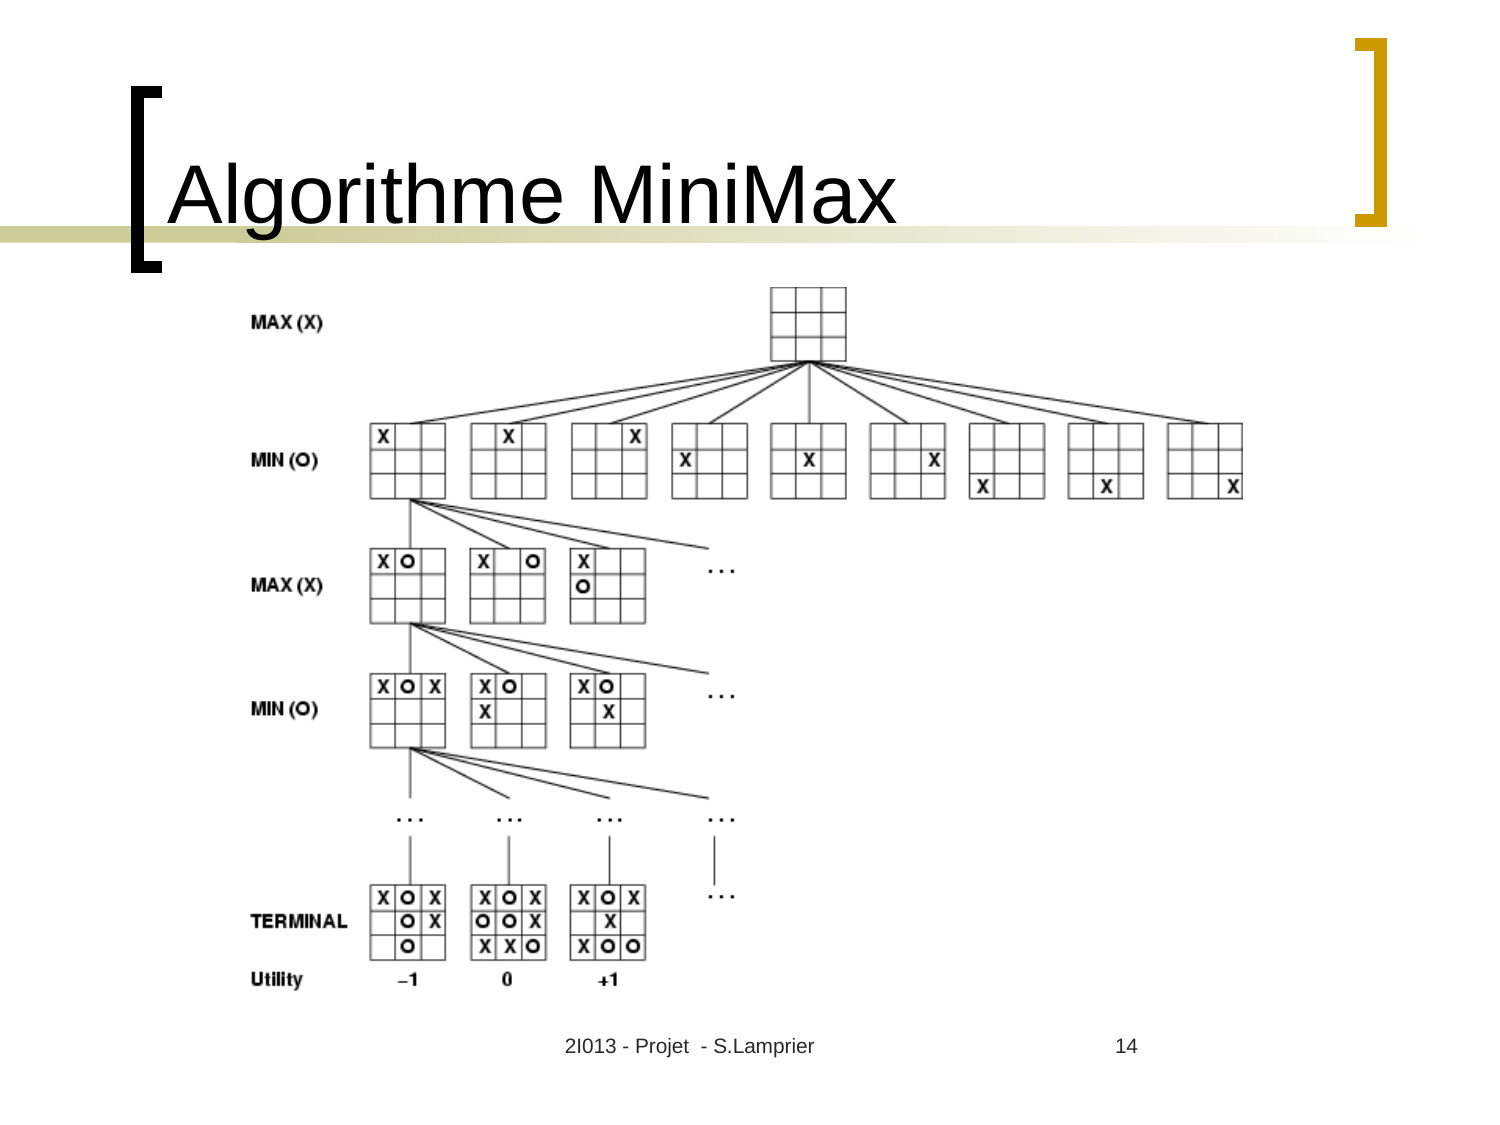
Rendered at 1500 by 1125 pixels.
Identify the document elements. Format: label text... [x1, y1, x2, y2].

slide_number <numéro> [1100, 1025, 1413, 1100]
picture [249, 287, 1243, 994]
title Algorithme MiniMax [152, 15, 1328, 248]
footer 2I013 - Projet - S.Lamprier [549, 1025, 1025, 1100]
